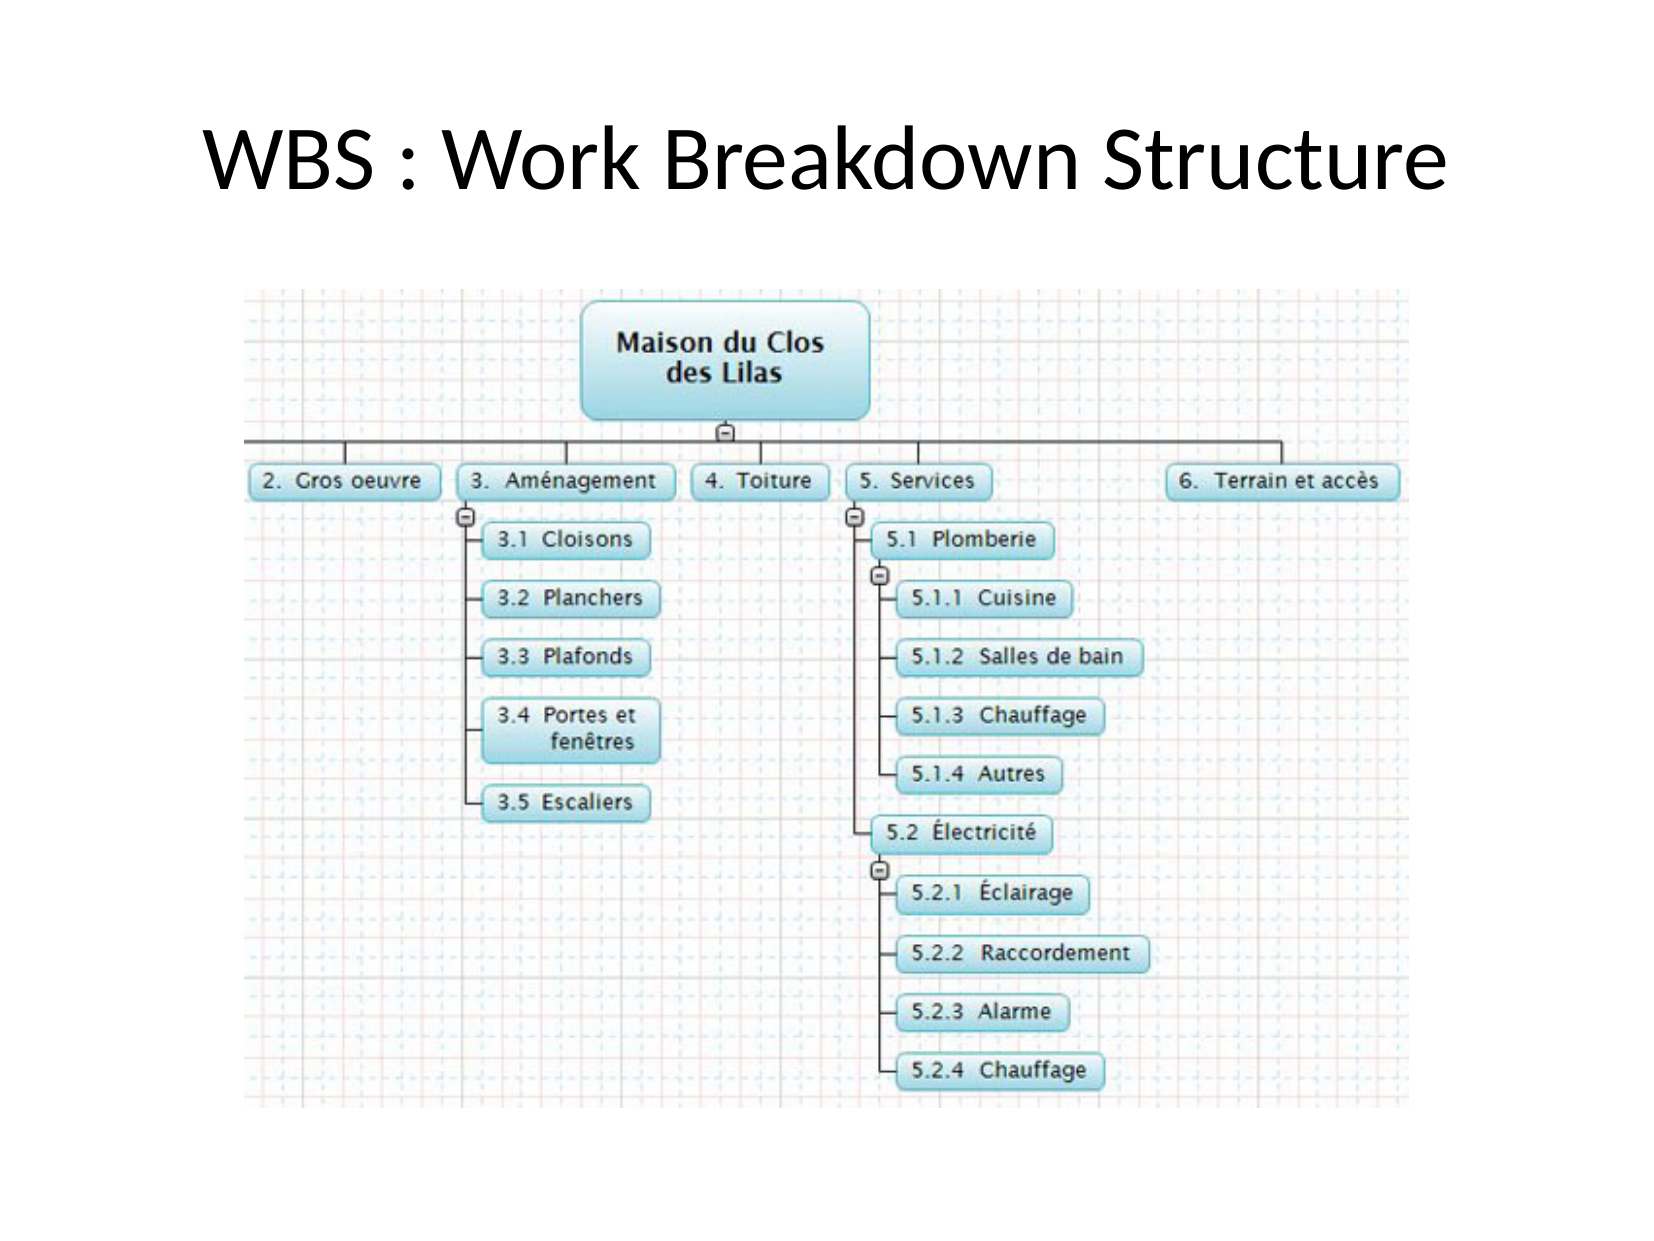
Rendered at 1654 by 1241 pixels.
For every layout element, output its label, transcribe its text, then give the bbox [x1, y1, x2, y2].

picture [244, 289, 1409, 1108]
title WBS : Work Breakdown Structure [82, 49, 1571, 257]
